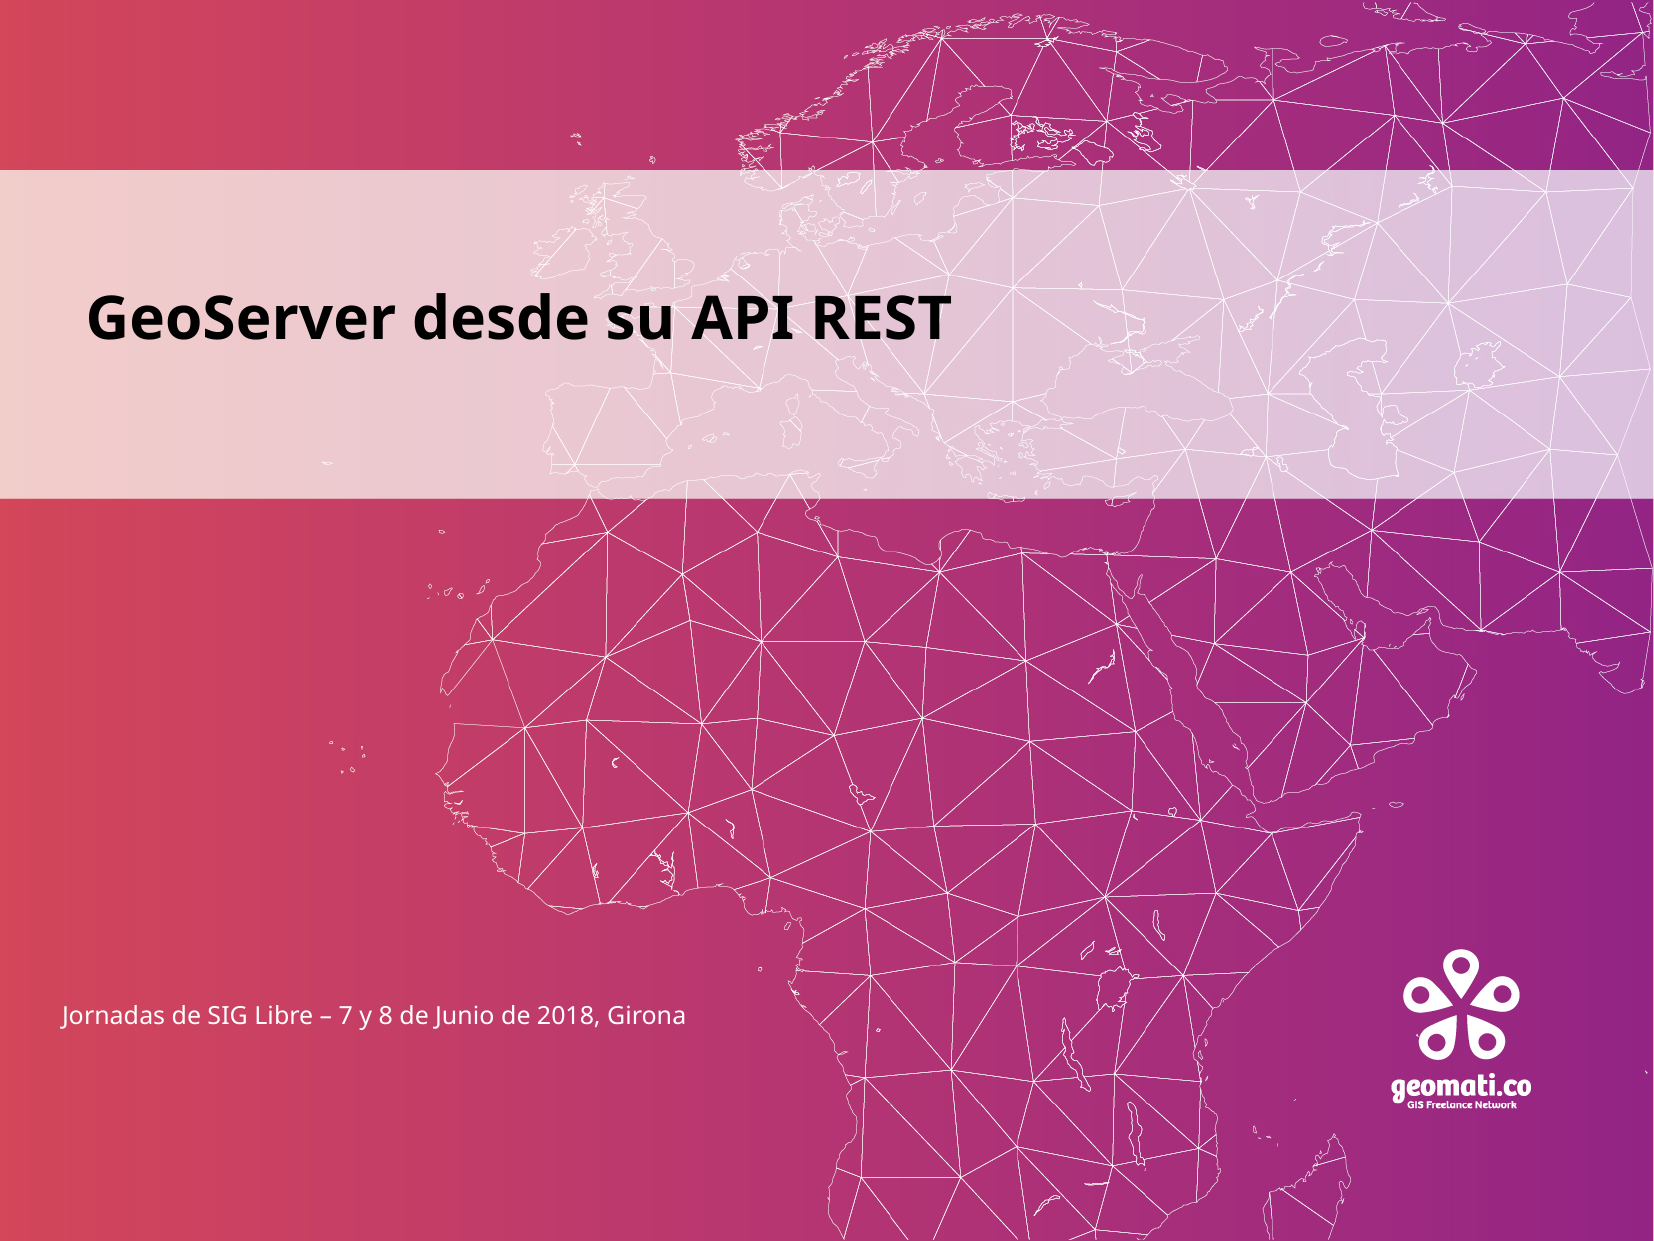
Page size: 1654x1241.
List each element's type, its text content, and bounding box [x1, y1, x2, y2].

text_box Jornadas de SIG Libre – 7 y 8 de Junio de 2018, Girona [47, 990, 839, 1040]
text_box [814, 637, 845, 708]
text_box GeoServer desde su API REST [59, 282, 996, 367]
picture [0, 0, 1654, 1241]
